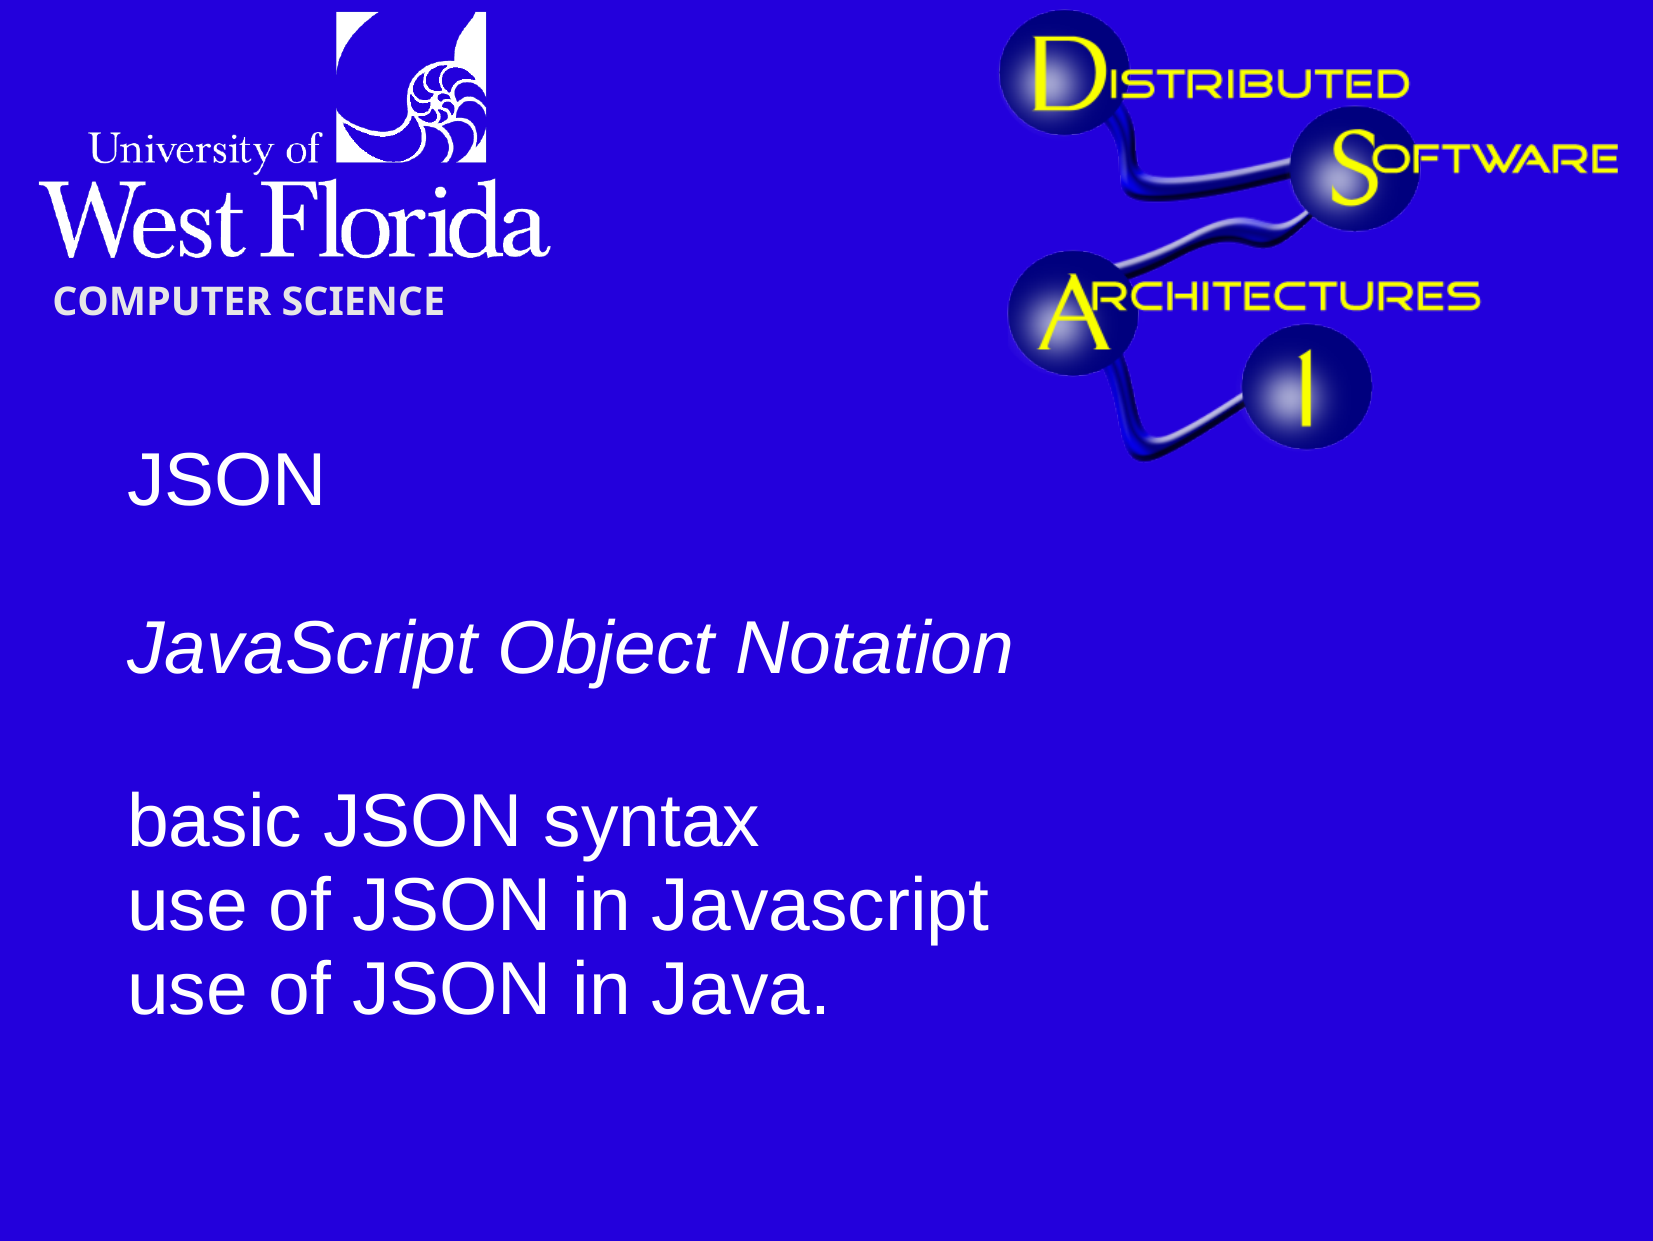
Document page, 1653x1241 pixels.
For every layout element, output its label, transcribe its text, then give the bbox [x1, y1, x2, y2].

text_box JSON JavaScript Object Notation basic JSON syntax use of JSON in Javascript use of JSON in Java. [112, 426, 1051, 1094]
picture [37, 0, 558, 262]
text_box COMPUTER SCIENCE [37, 262, 562, 333]
picture [910, 0, 1653, 506]
